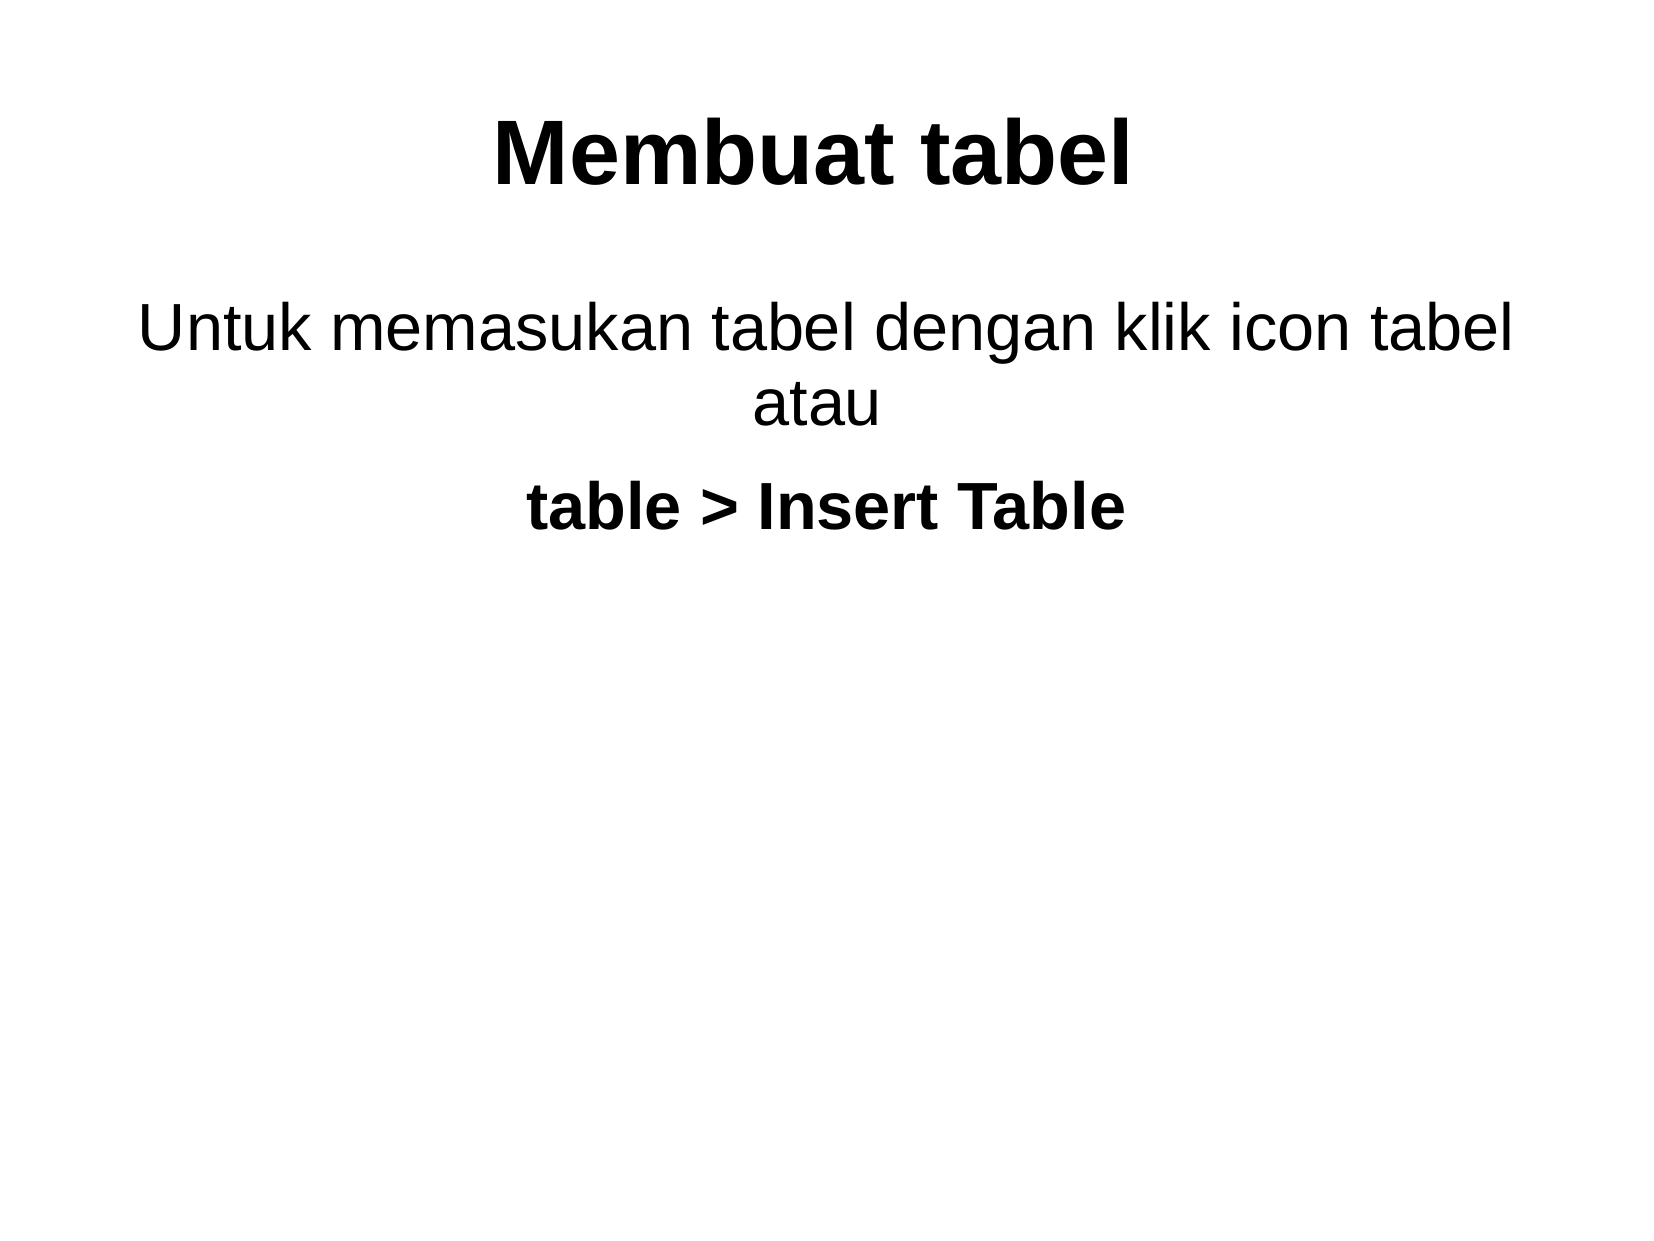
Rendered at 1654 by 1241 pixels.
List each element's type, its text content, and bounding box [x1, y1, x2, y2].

title Membuat tabel [82, 49, 1571, 257]
list Untuk memasukan tabel dengan klik icon tabel atau table > Insert Table [82, 290, 1571, 1010]
